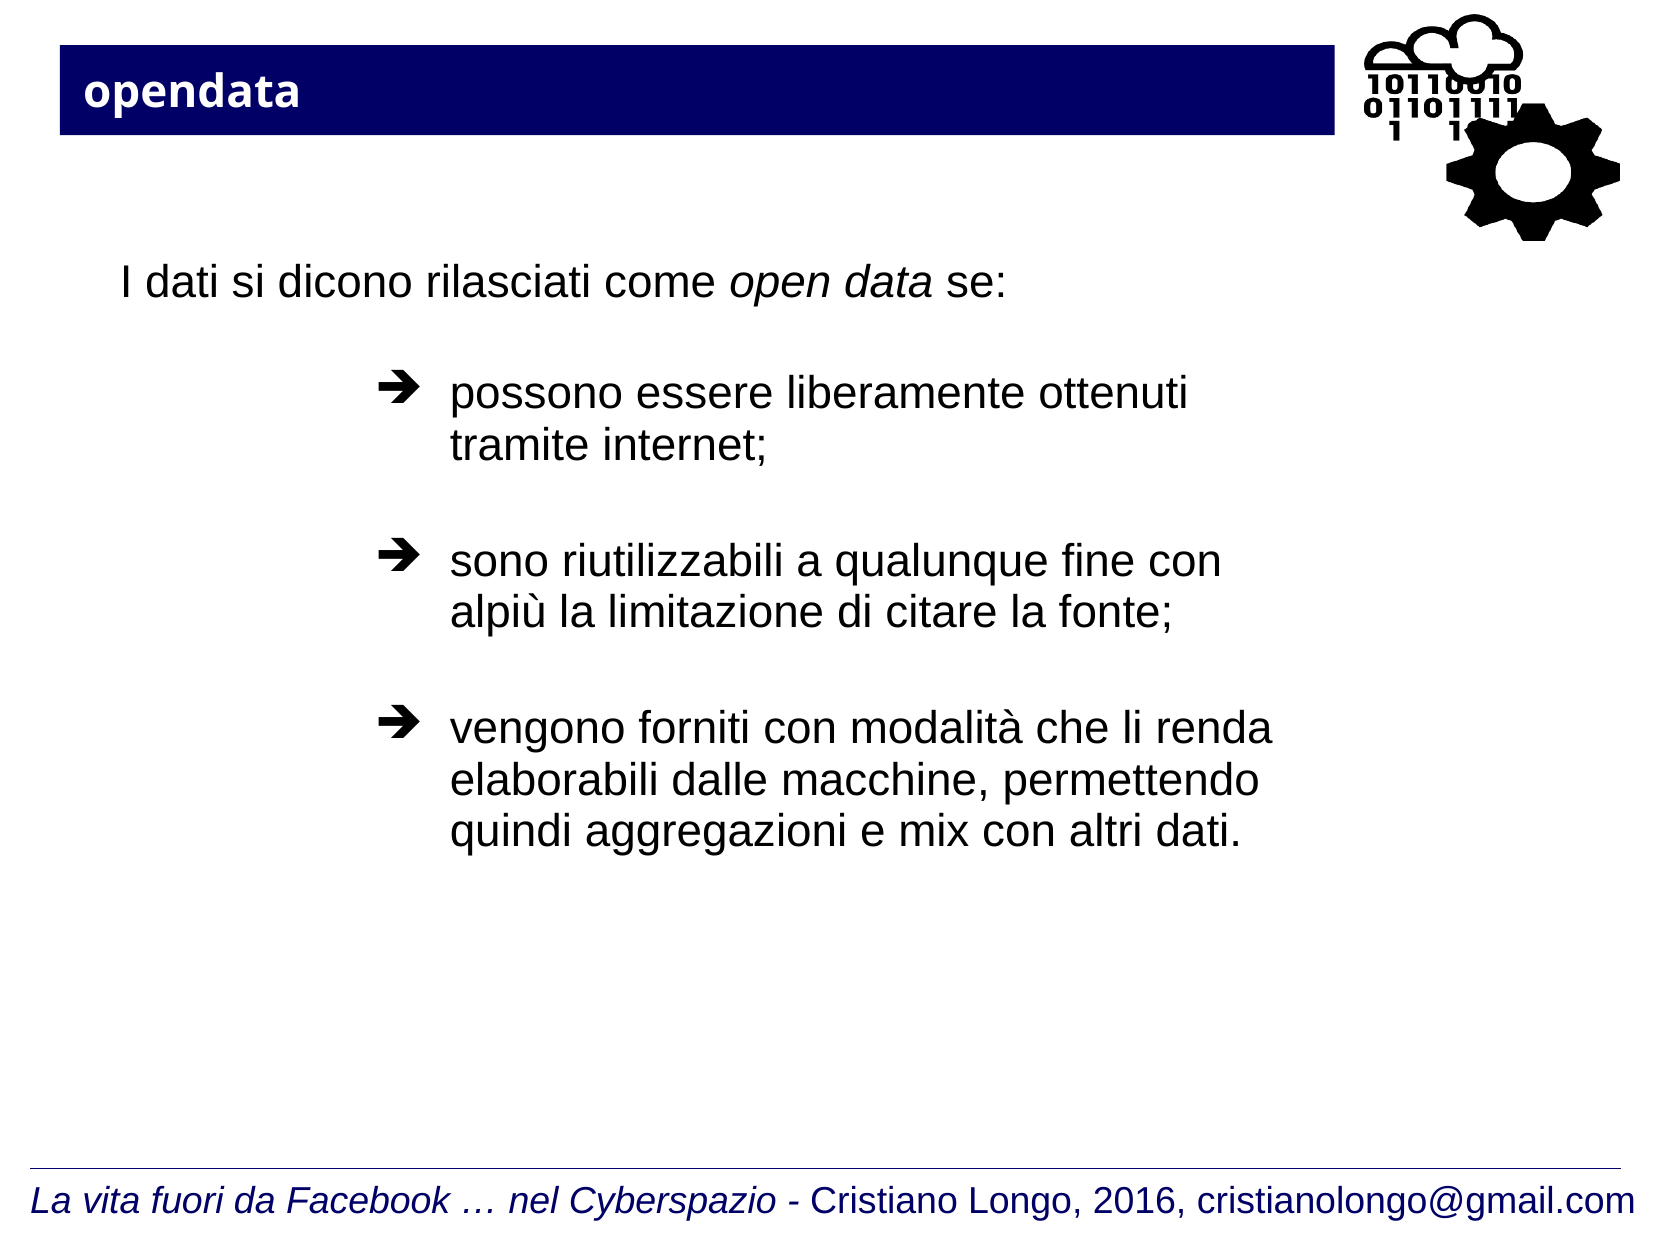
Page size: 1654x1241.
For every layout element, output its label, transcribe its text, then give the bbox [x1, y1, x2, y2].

text_box I dati si dicono rilasciati come open data se: [105, 248, 1653, 315]
text_box possono essere liberamente ottenuti tramite internet; sono riutilizzabili a qualunque fine con alpiù la limitazione di citare la fonte; vengono forniti con modalità che li renda elaborabili dalle macchine, permettendo quindi aggregazioni e mix con altri dati. [360, 360, 1291, 878]
picture [1364, 14, 1620, 241]
list opendata [59, 45, 1335, 136]
text_box La vita fuori da Facebook … nel Cyberspazio - Cristiano Longo, 2016, cristianolongo@gmail.com [15, 1168, 1653, 1241]
